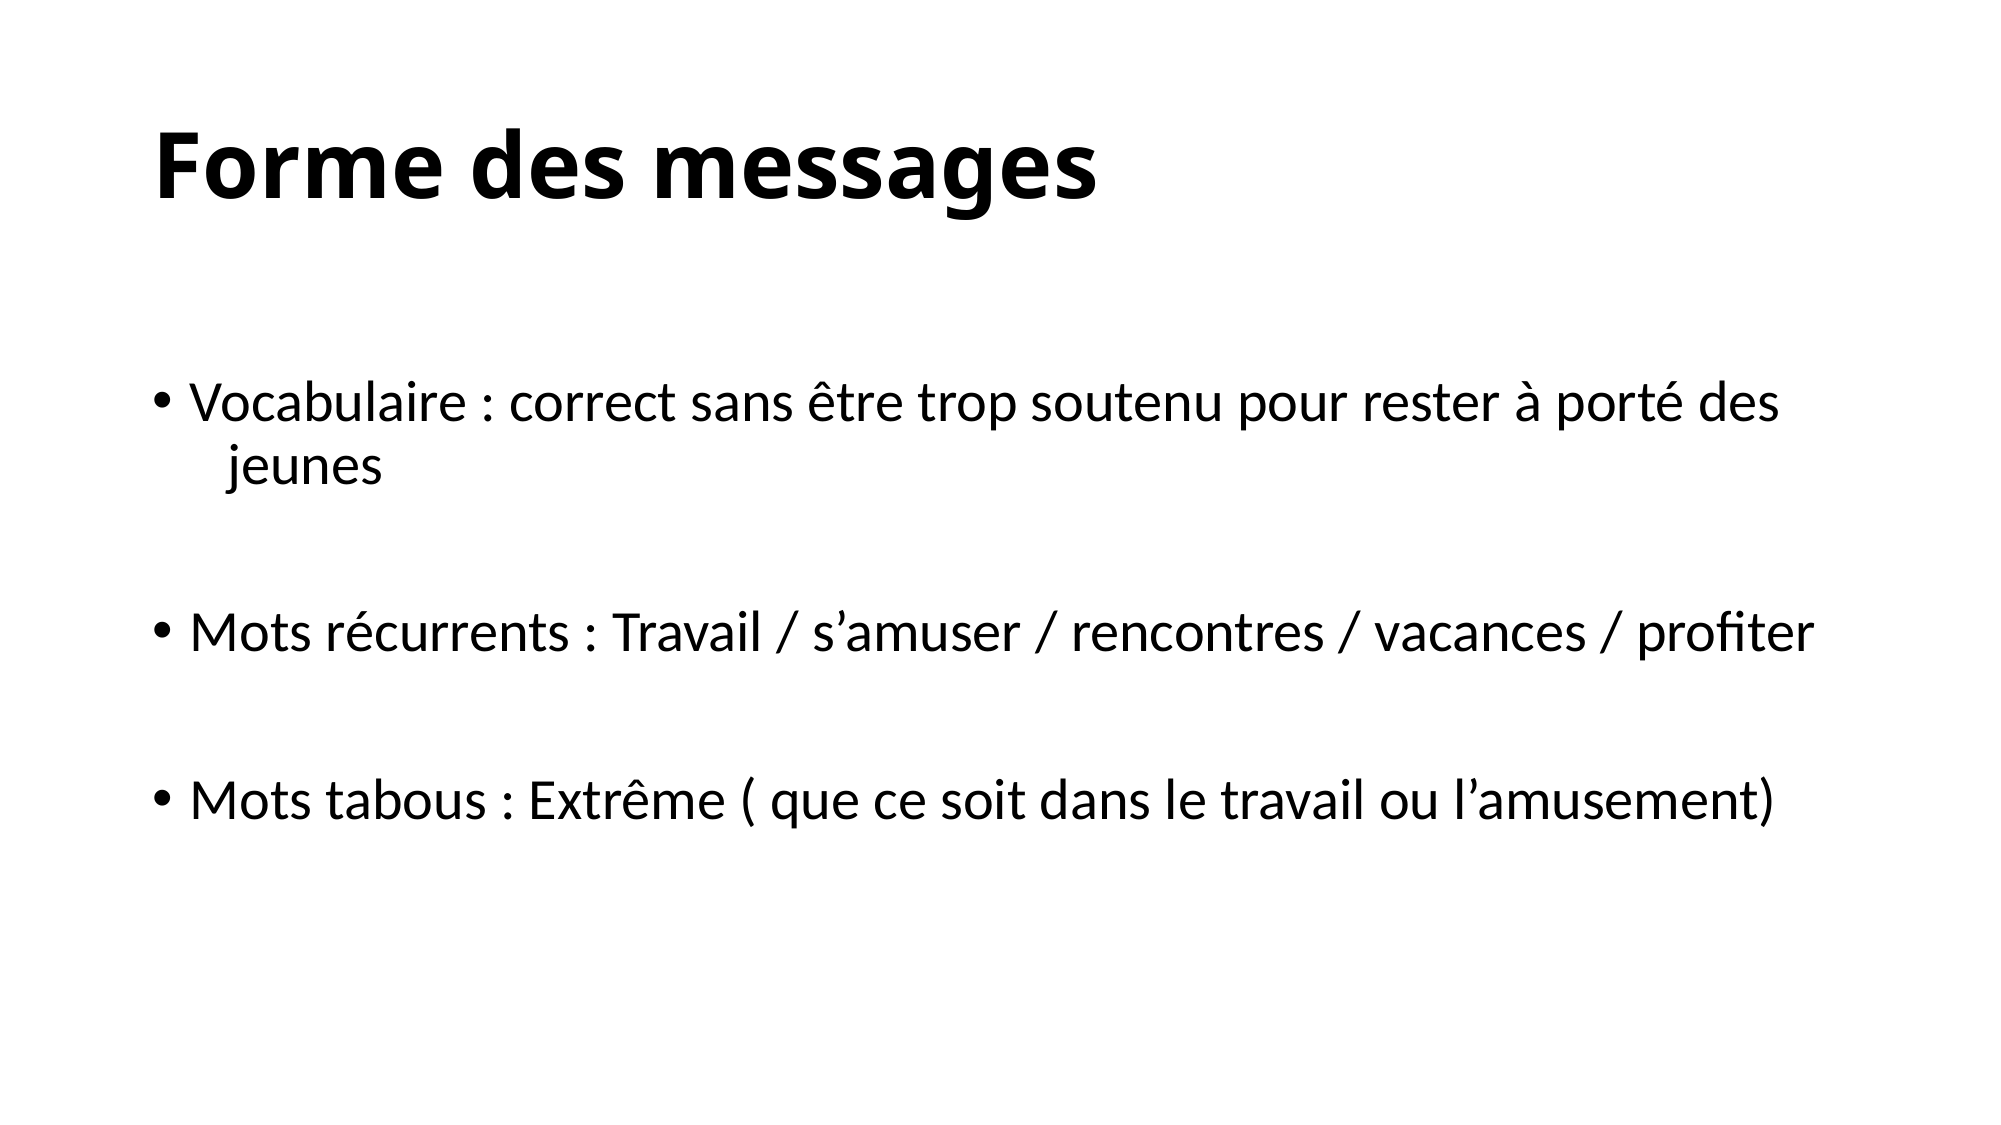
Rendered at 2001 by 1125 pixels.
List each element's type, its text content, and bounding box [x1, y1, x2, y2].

list Vocabulaire : correct sans être trop soutenu pour rester à porté des jeunes Mots récurrents : Travail / s’amuser / rencontres / vacances / profiter Mots tabous : Extrême ( que ce soit dans le travail ou l’amusement) [137, 364, 1863, 1078]
title Forme des messages [137, 59, 1863, 278]
